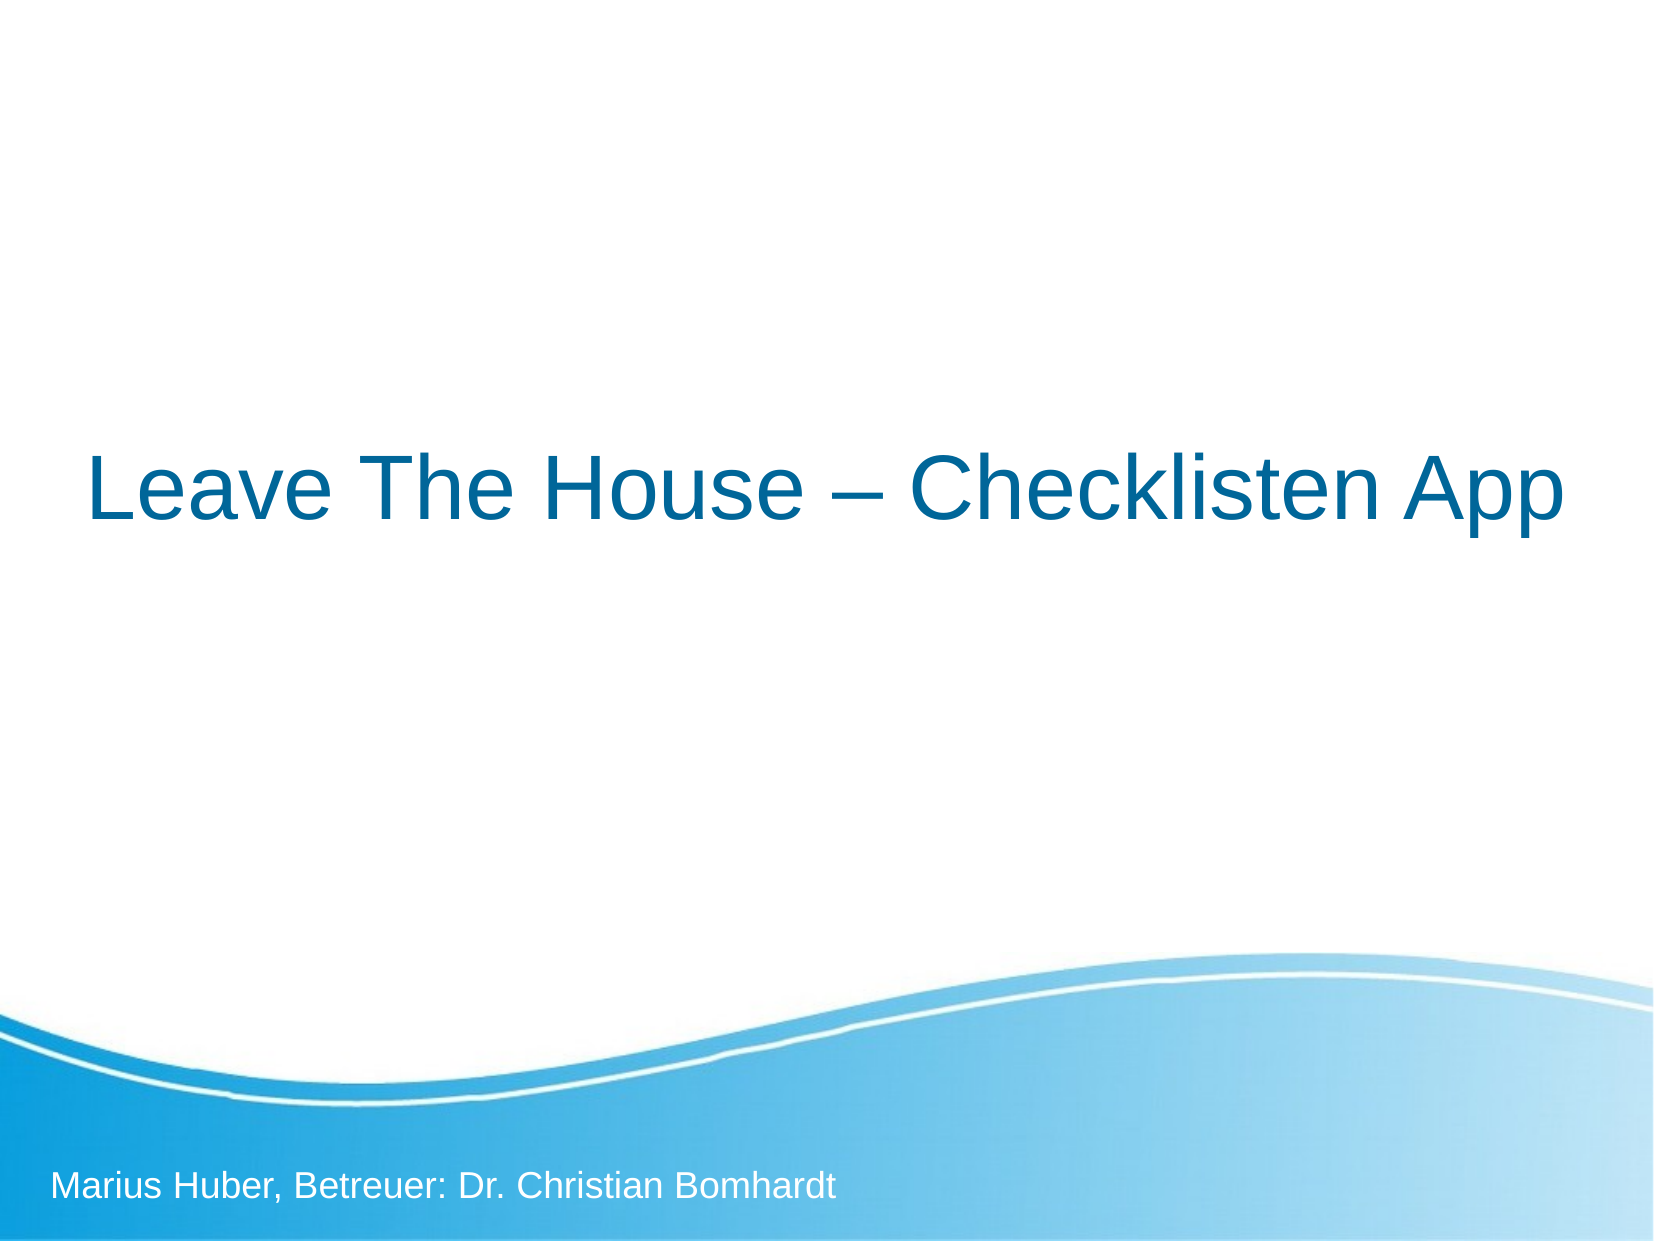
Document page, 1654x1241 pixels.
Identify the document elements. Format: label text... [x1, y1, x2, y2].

title Leave The House – Checklisten App [82, 384, 1571, 592]
text_box Marius Huber, Betreuer: Dr. Christian Bomhardt [35, 1157, 993, 1229]
picture [0, 952, 1654, 1241]
